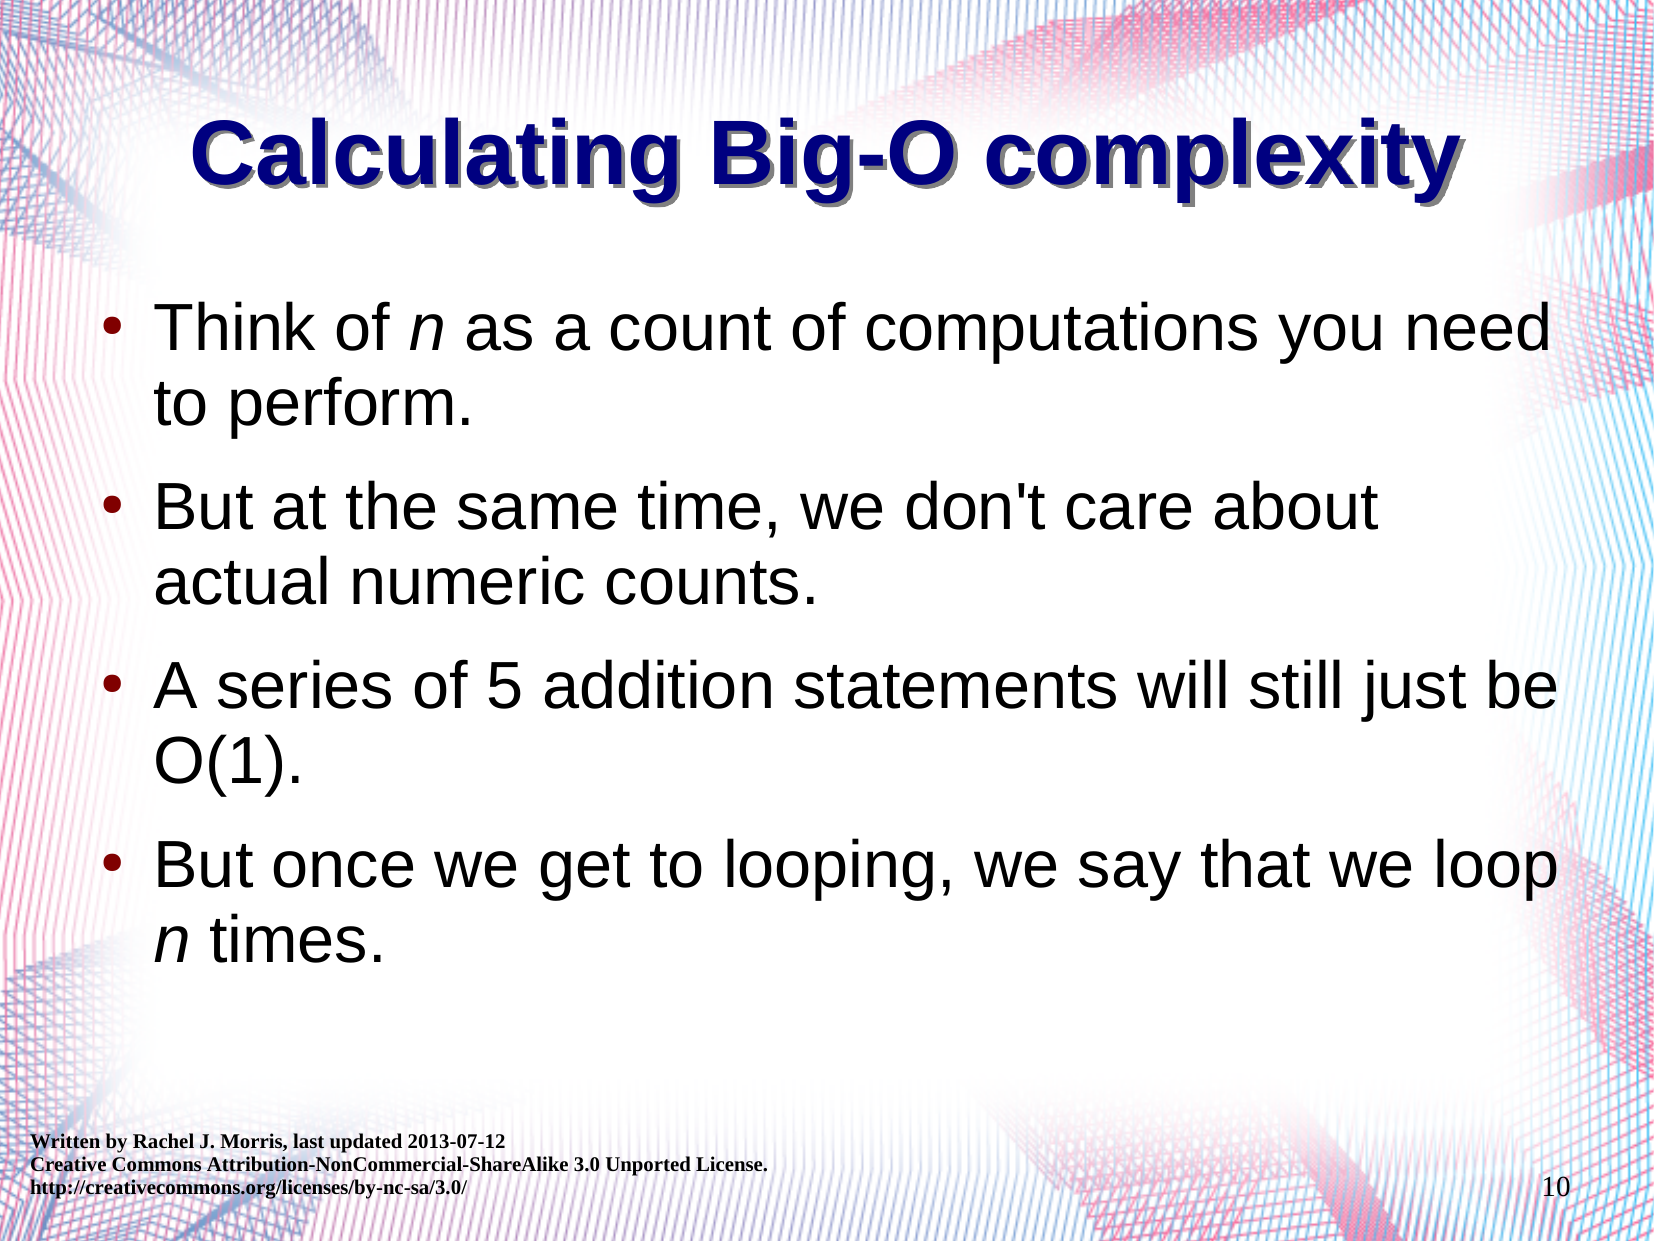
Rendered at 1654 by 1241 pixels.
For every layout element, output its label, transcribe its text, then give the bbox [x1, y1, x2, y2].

list Think of n as a count of computations you need to perform. But at the same time, we don't care about actual numeric counts. A series of 5 addition statements will still just be O(1). But once we get to looping, we say that we loop n times. [82, 290, 1571, 1010]
title Calculating Big-O complexity [82, 49, 1571, 257]
picture [0, 0, 1654, 1241]
